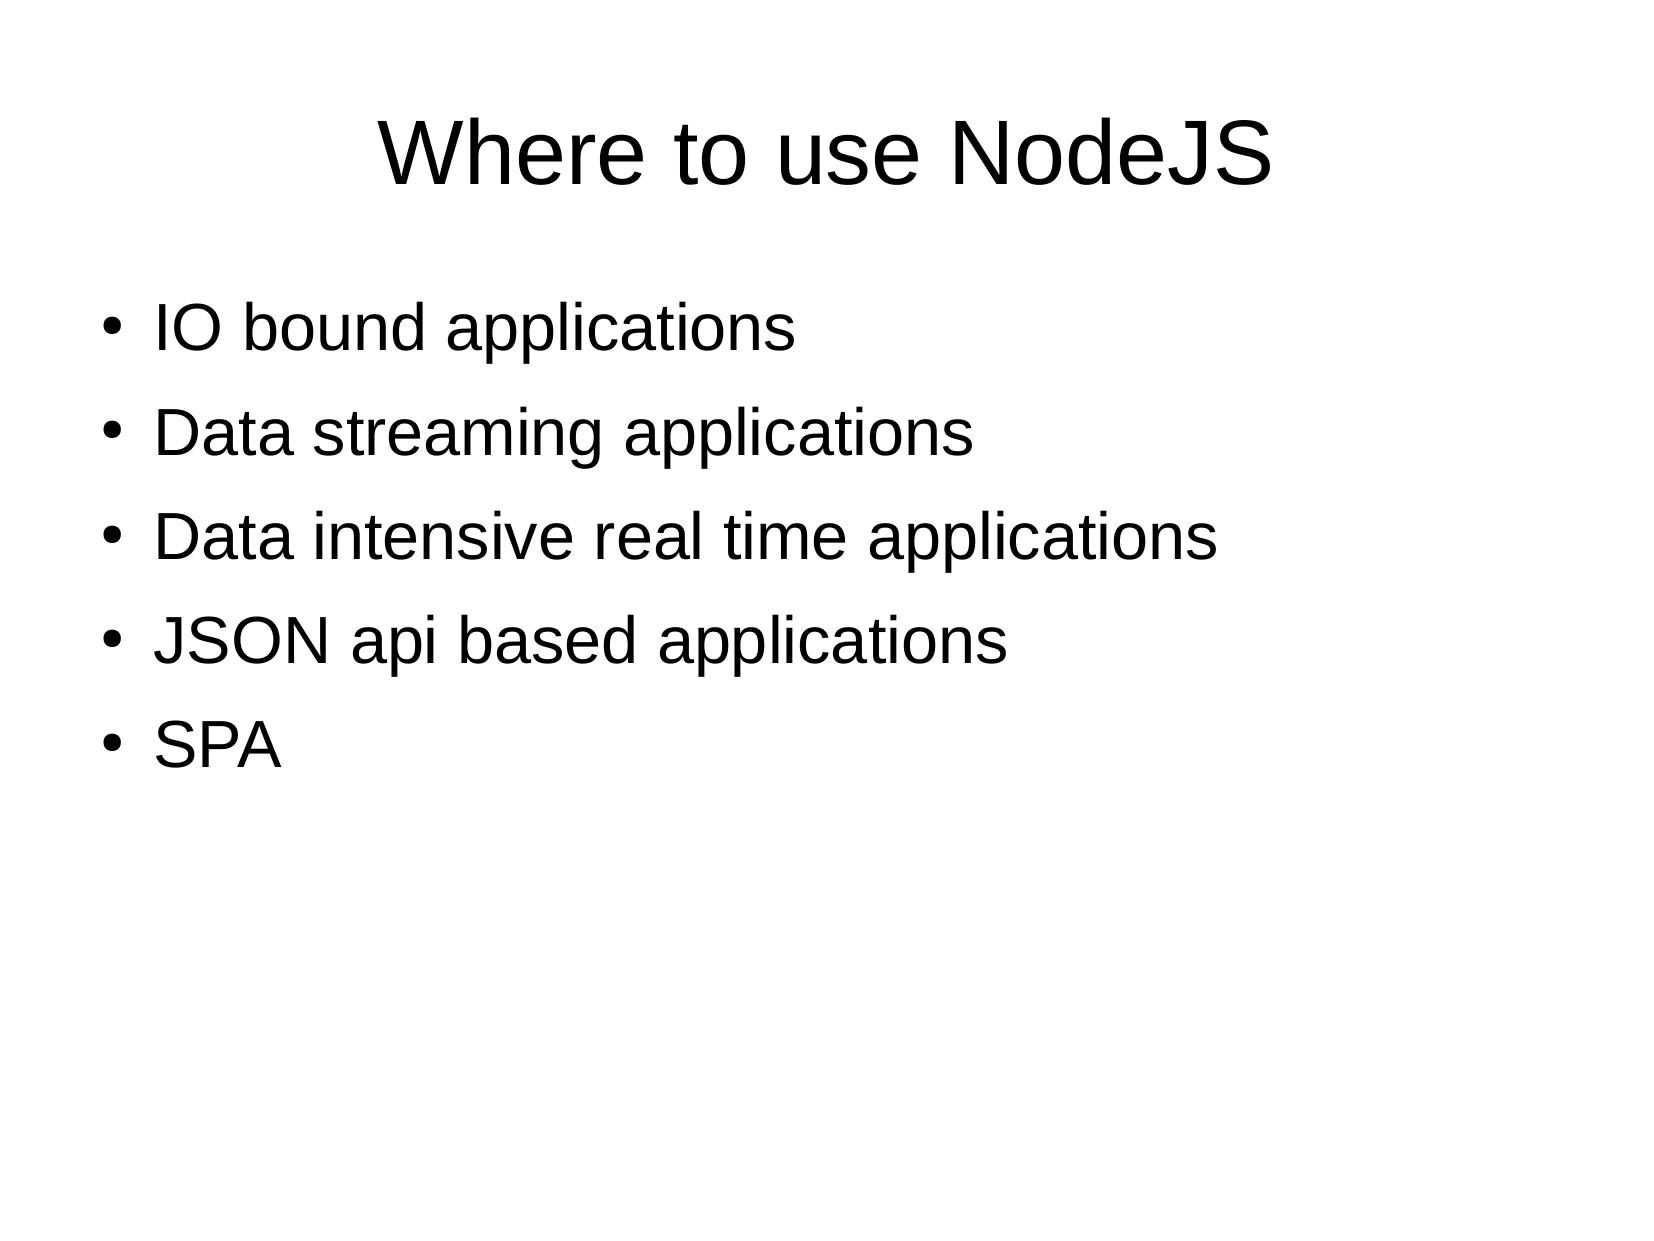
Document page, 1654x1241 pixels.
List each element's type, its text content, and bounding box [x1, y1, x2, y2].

title Where to use NodeJS [82, 49, 1571, 257]
list IO bound applications Data streaming applications Data intensive real time applications JSON api based applications SPA [82, 290, 1571, 1010]
